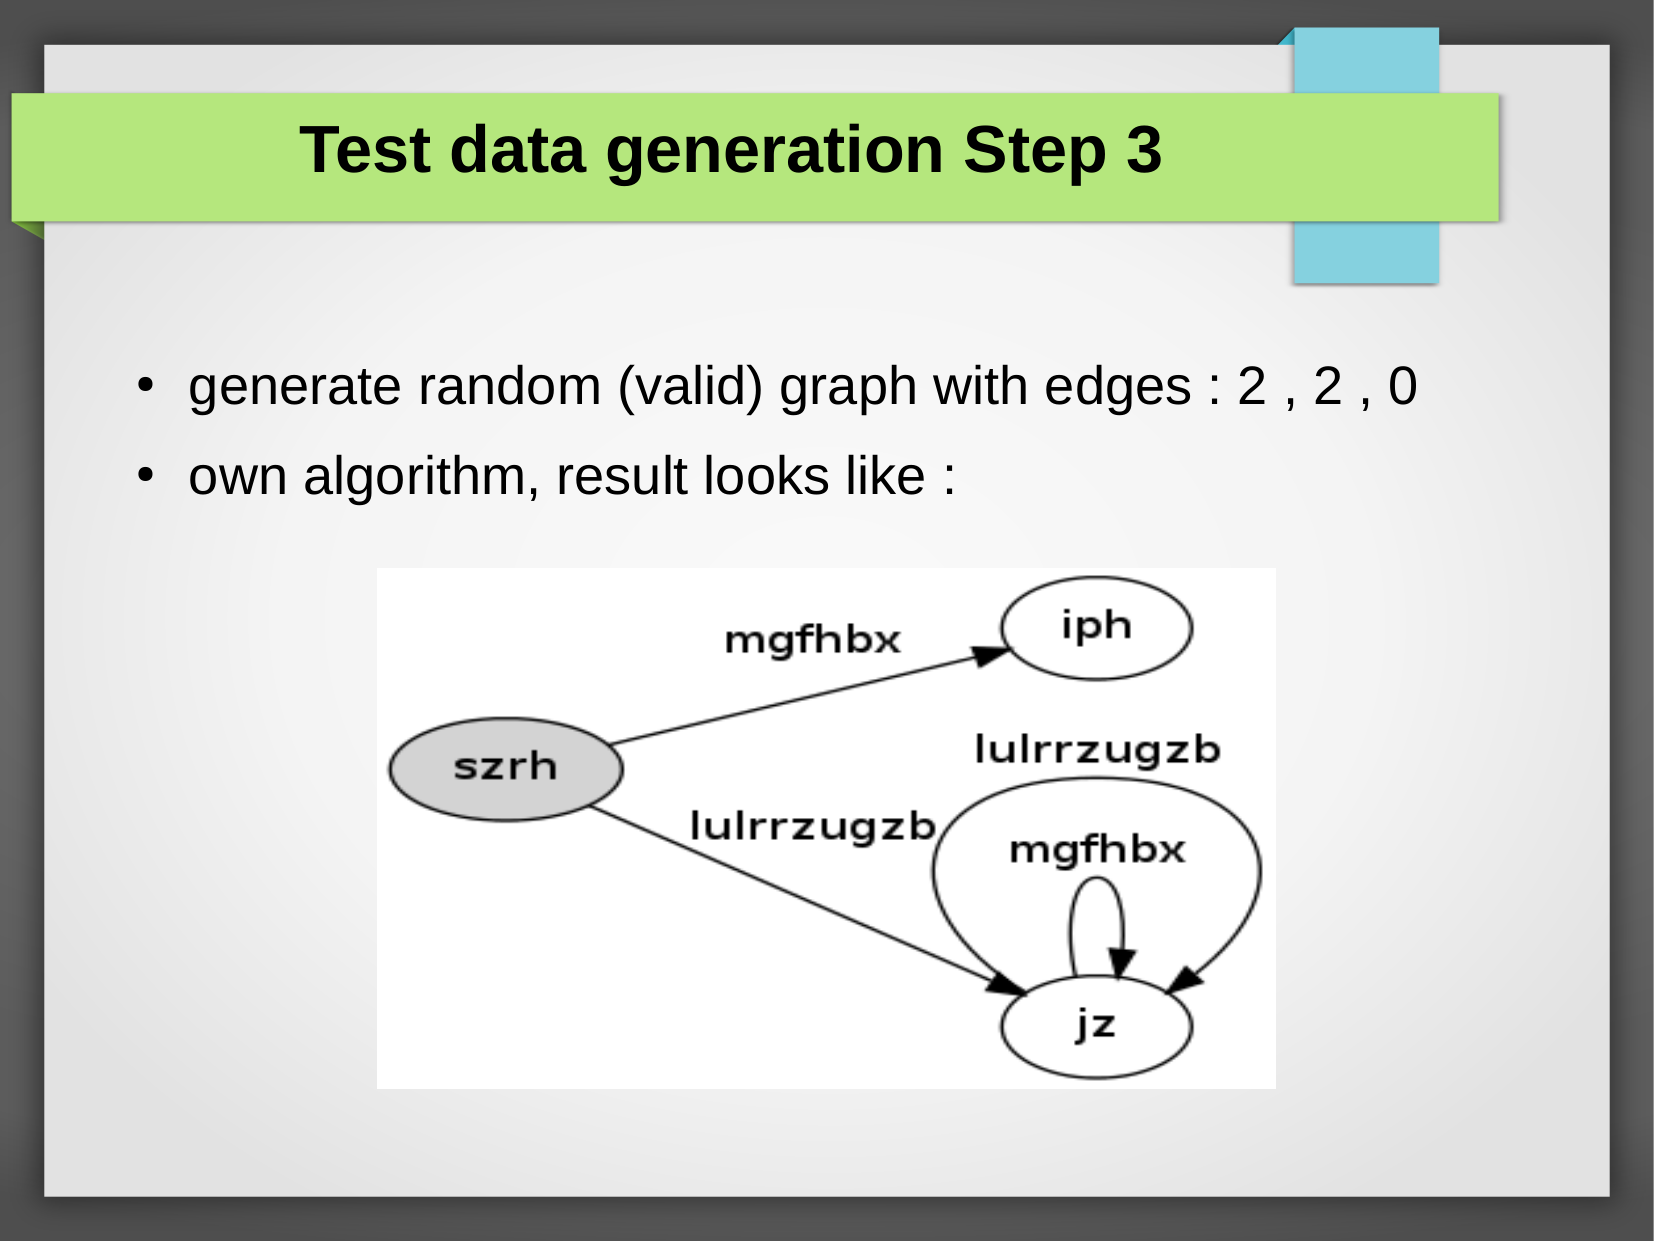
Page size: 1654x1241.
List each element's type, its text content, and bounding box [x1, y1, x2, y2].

text_box Test data generation Step 3 [188, 111, 1276, 187]
picture [0, 0, 1654, 1241]
list generate random (valid) graph with edges : 2 , 2 , 0 own algorithm, result looks like : [118, 355, 1477, 1075]
